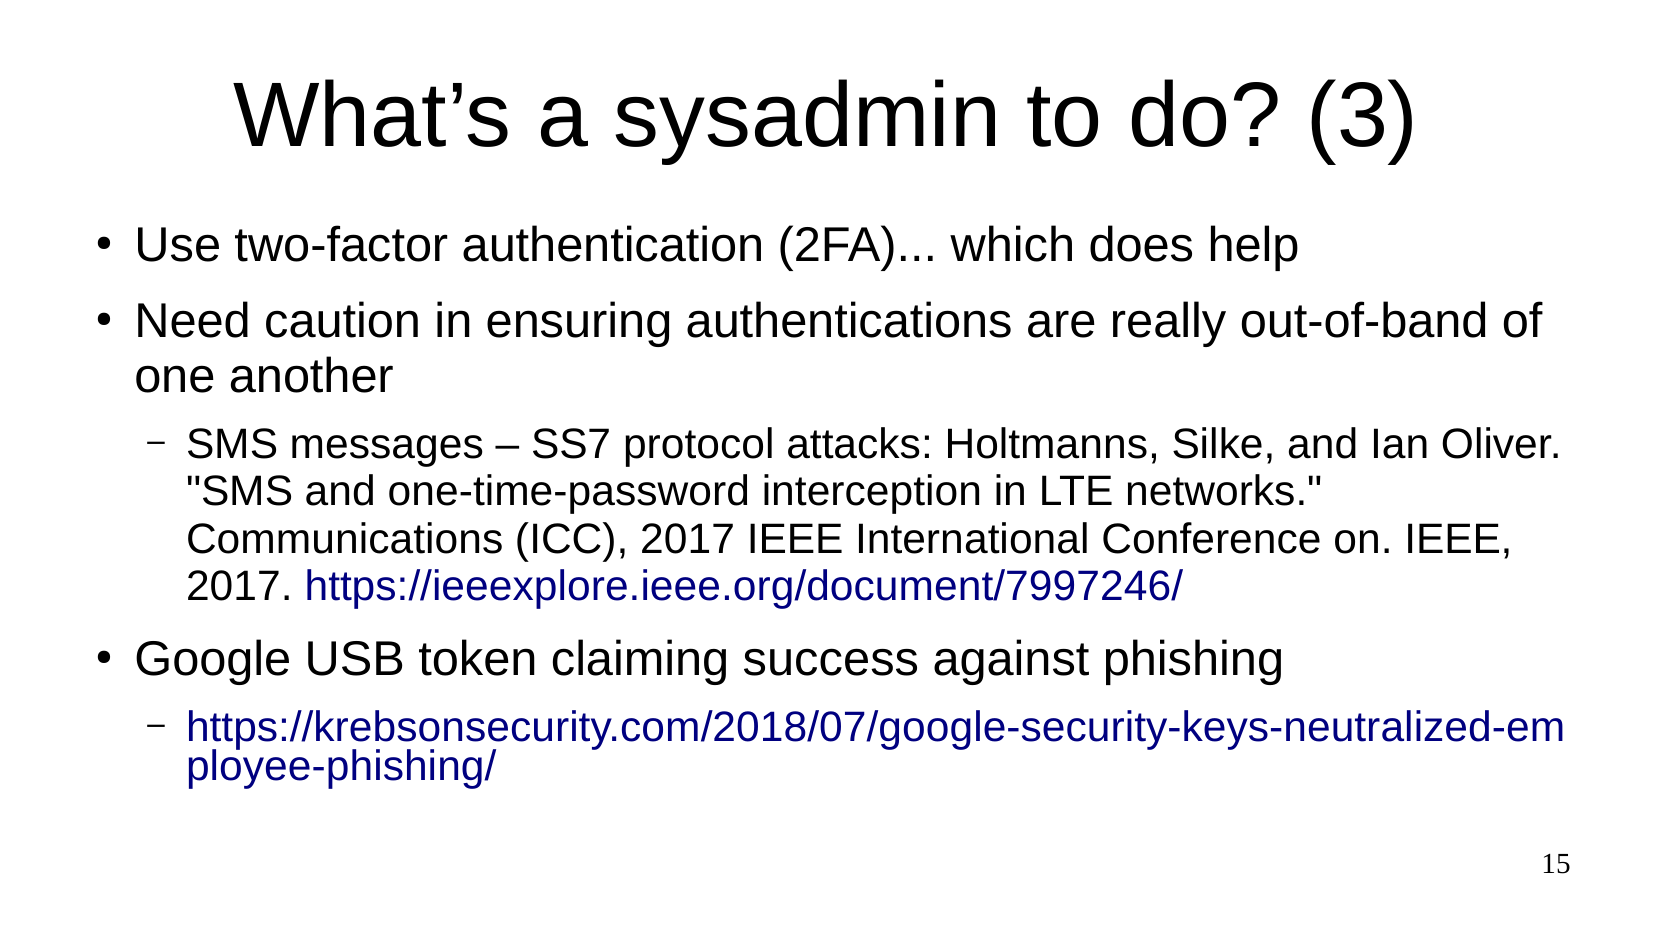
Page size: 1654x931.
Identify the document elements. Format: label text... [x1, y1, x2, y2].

title What’s a sysadmin to do? (3) [82, 37, 1571, 193]
list Use two-factor authentication (2FA)... which does help Need caution in ensuring authentications are really out-of-band of one another SMS messages – SS7 protocol attacks: Holtmanns, Silke, and Ian Oliver. "SMS and one-time-password interception in LTE networks." Communications (ICC), 2017 IEEE International Conference on. IEEE, 2017. https://ieeexplore.ieee.org/document/7997246/ Google USB token claiming success against phishing https://krebsonsecurity.com/2018/07/google-security-keys-neutralized-employee-phishing/ [82, 217, 1571, 758]
